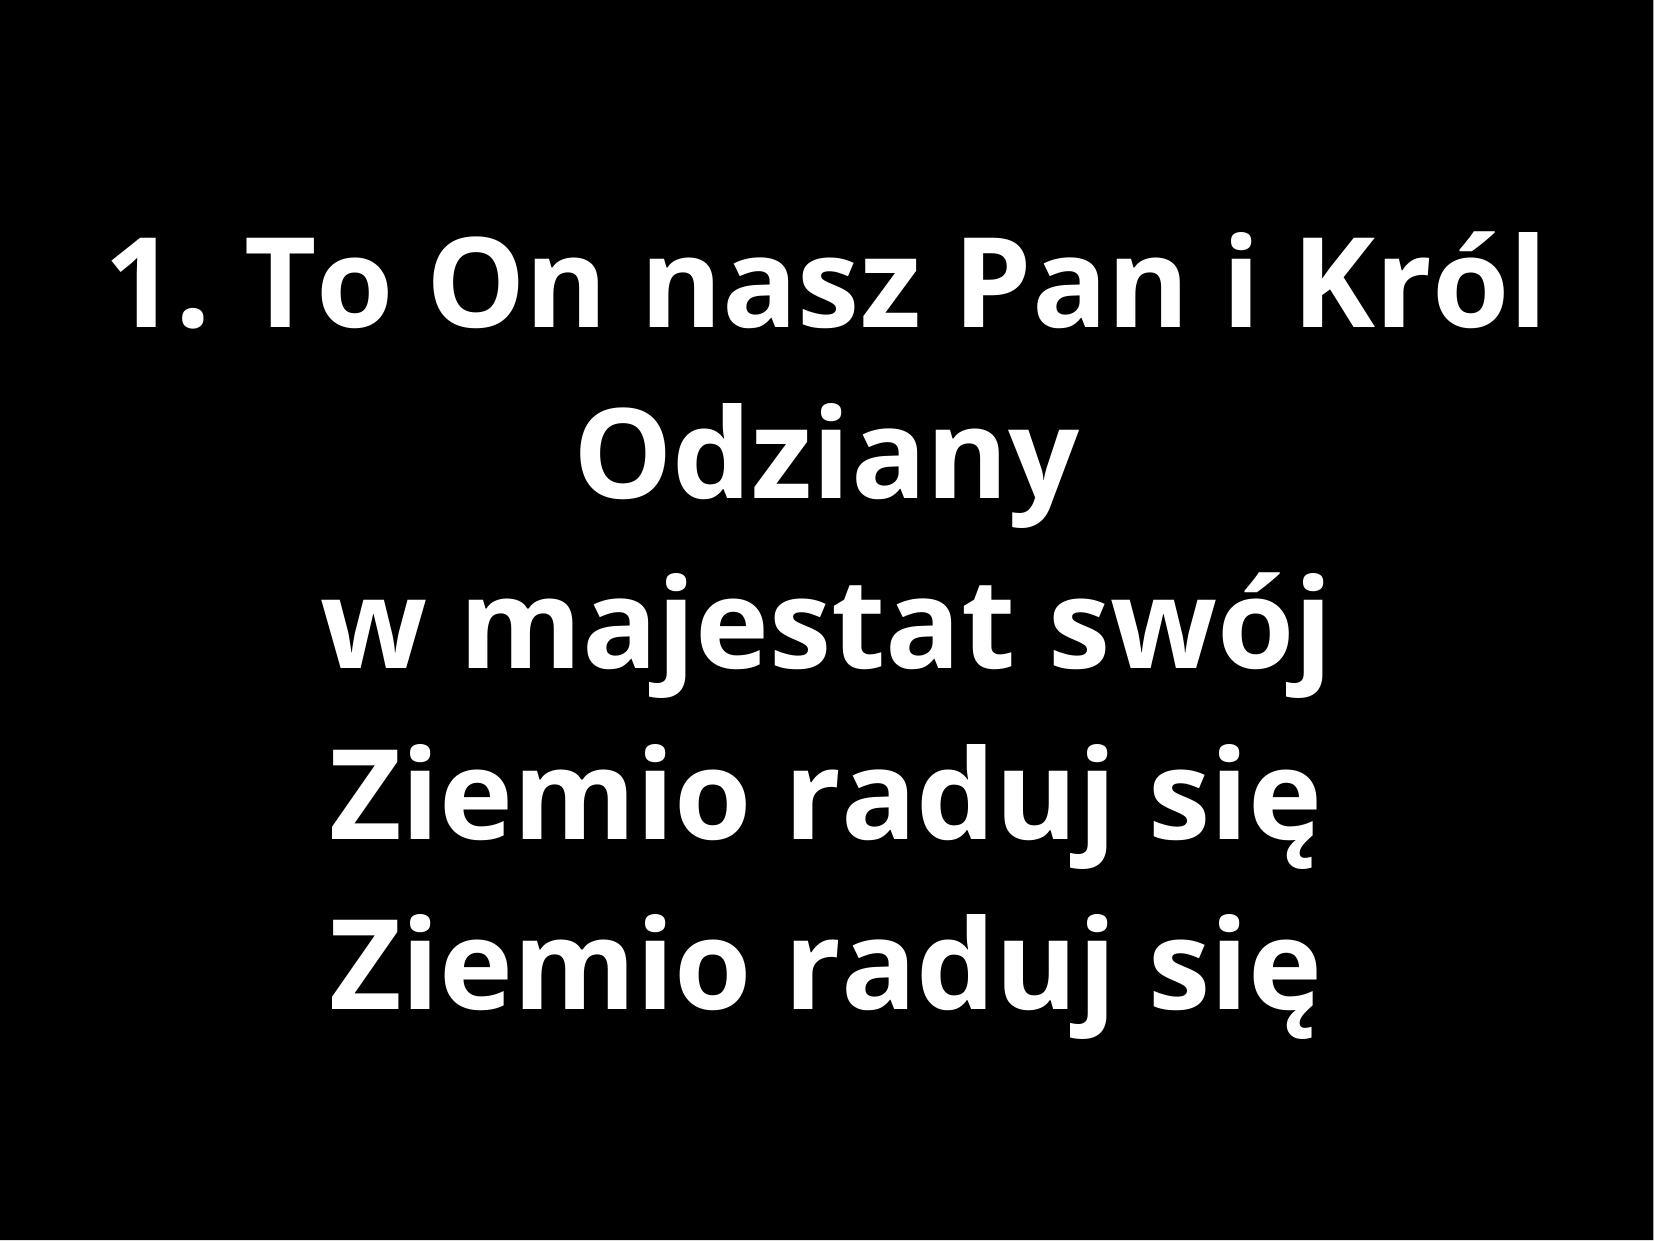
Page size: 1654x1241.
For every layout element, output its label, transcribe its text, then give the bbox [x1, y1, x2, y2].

title 1. To On nasz Pan i Król Odziany w majestat swój Ziemio raduj się Ziemio raduj się [0, 0, 1654, 1241]
